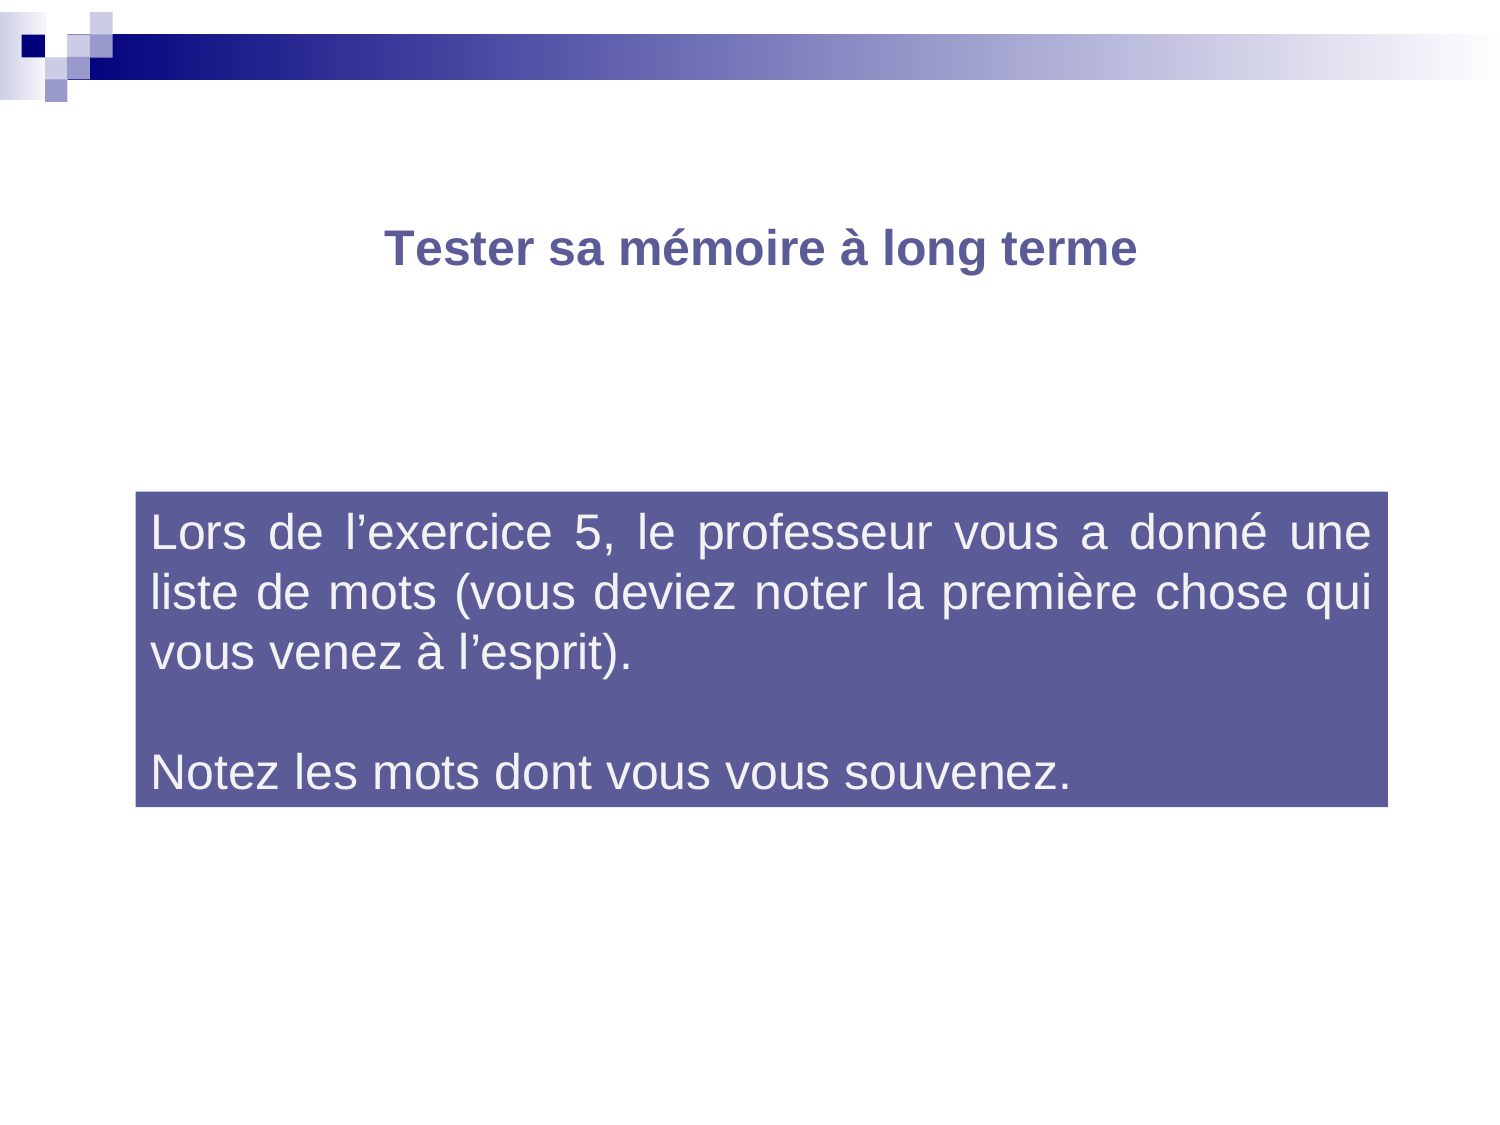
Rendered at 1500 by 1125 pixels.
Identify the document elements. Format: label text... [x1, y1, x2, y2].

text_box Lors de l’exercice 5, le professeur vous a donné une liste de mots (vous deviez noter la première chose qui vous venez à l’esprit). Notez les mots dont vous vous souvenez. [135, 491, 1388, 808]
text_box Tester sa mémoire à long terme [370, 207, 1154, 404]
